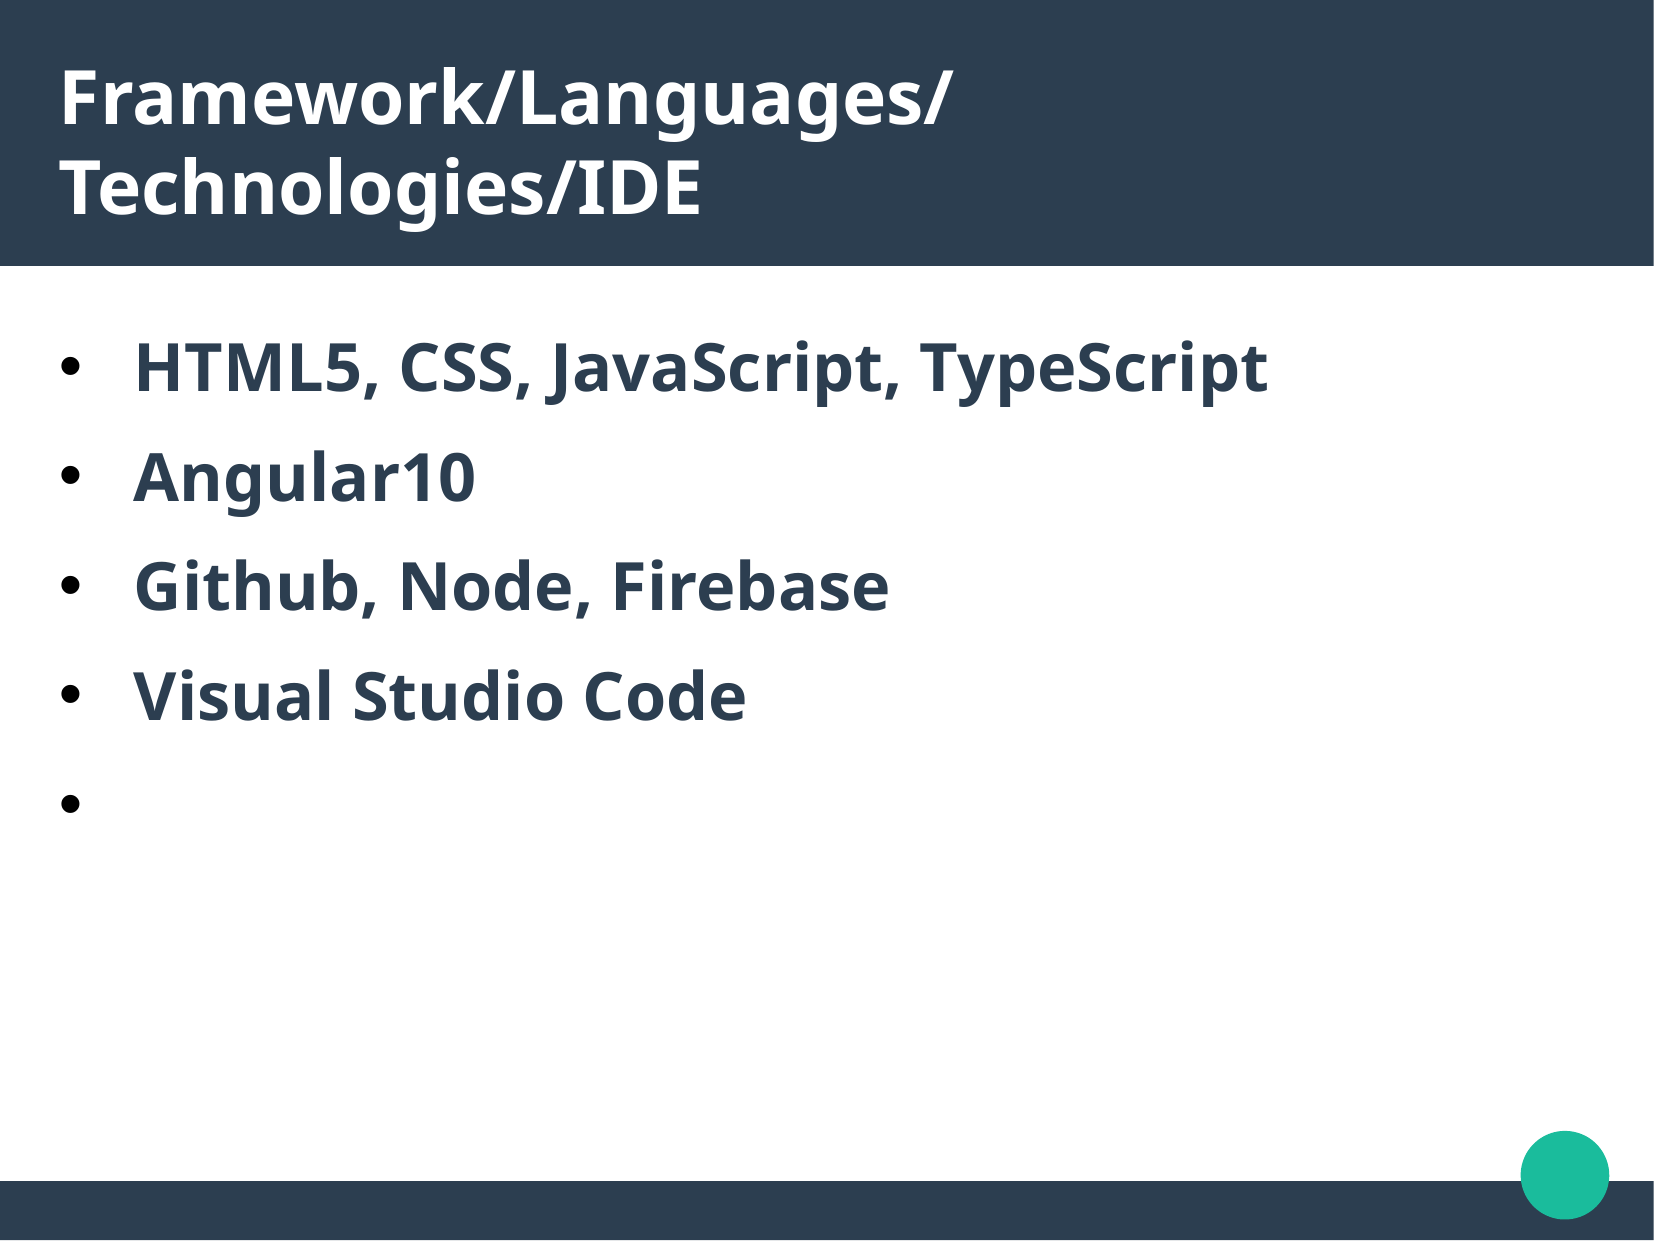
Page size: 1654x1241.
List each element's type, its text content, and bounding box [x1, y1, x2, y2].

title Framework/Languages/Technologies/IDE [59, 49, 1595, 207]
list HTML5, CSS, JavaScript, TypeScript Angular10 Github, Node, Firebase Visual Studio Code [59, 324, 1595, 1152]
